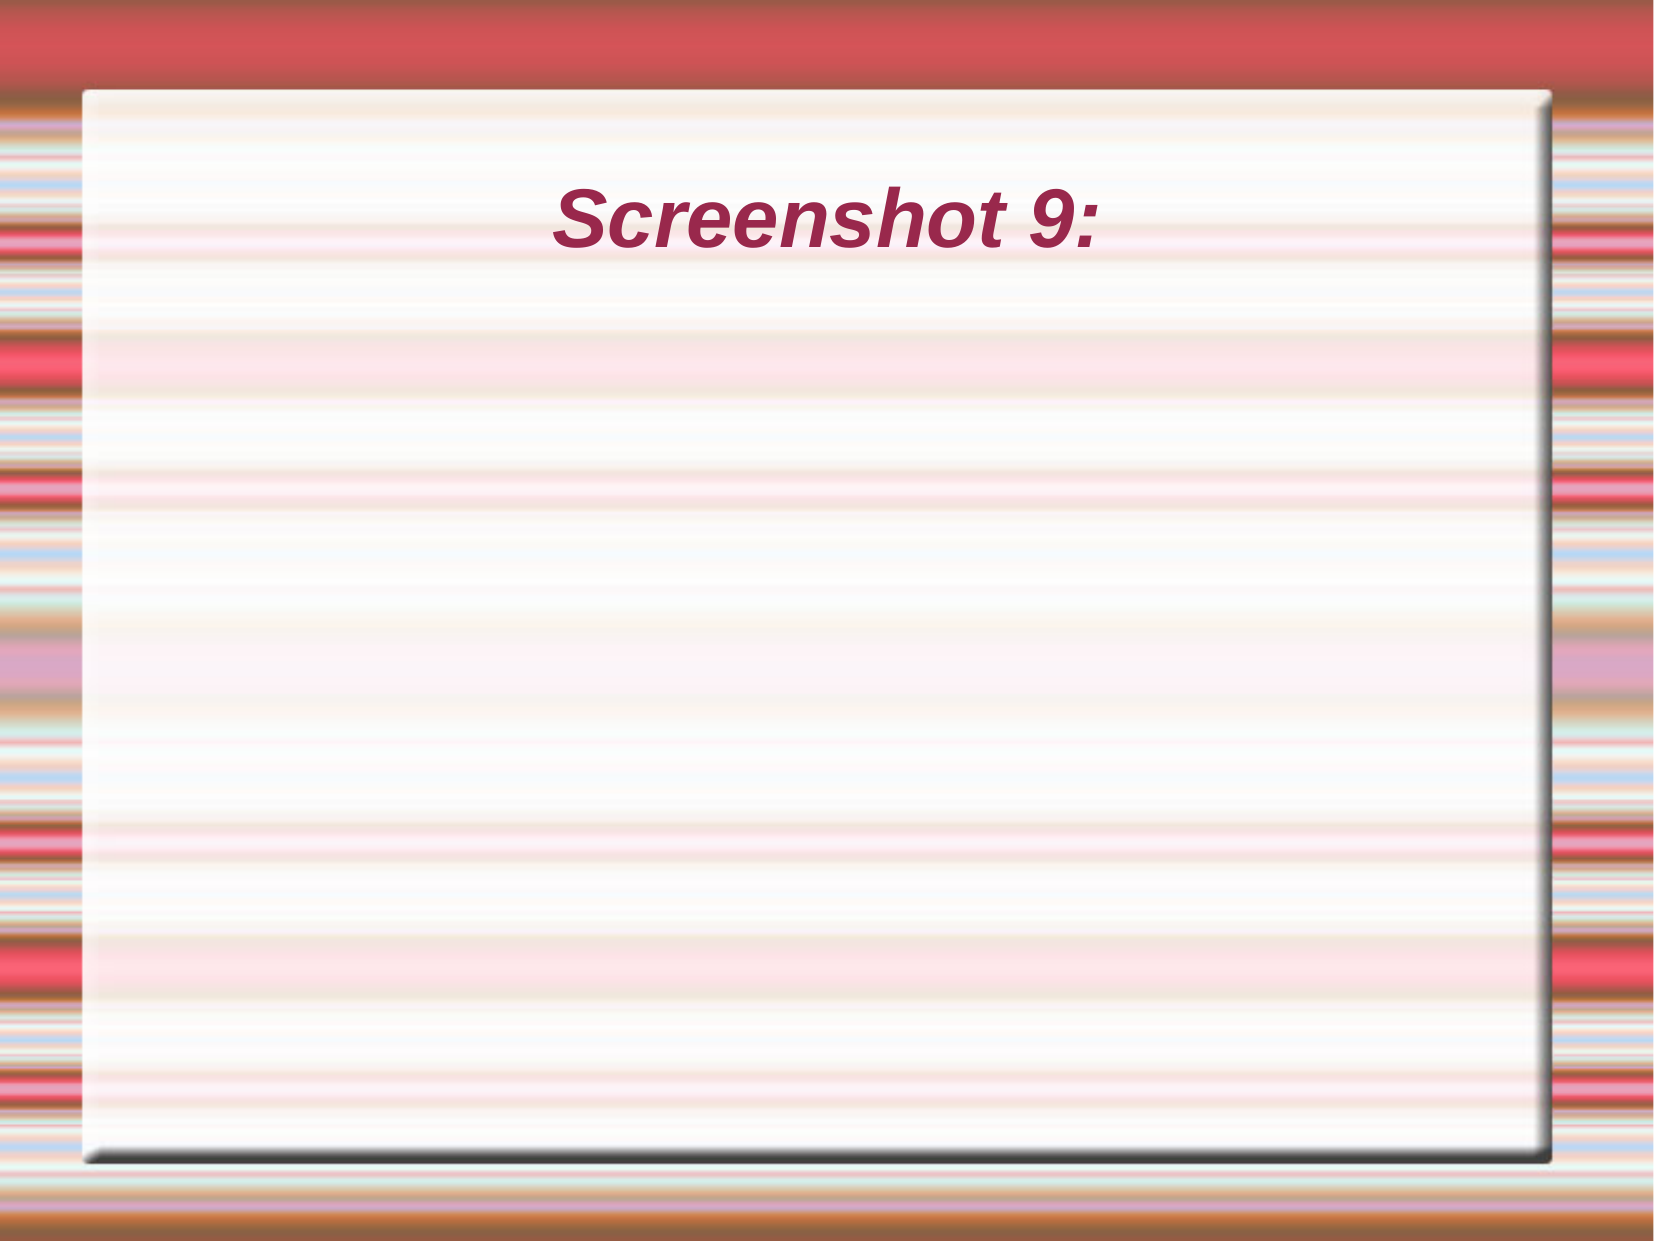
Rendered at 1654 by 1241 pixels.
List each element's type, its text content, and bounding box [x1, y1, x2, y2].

title Screenshot 9: [121, 114, 797, 322]
picture [0, 0, 1654, 1241]
